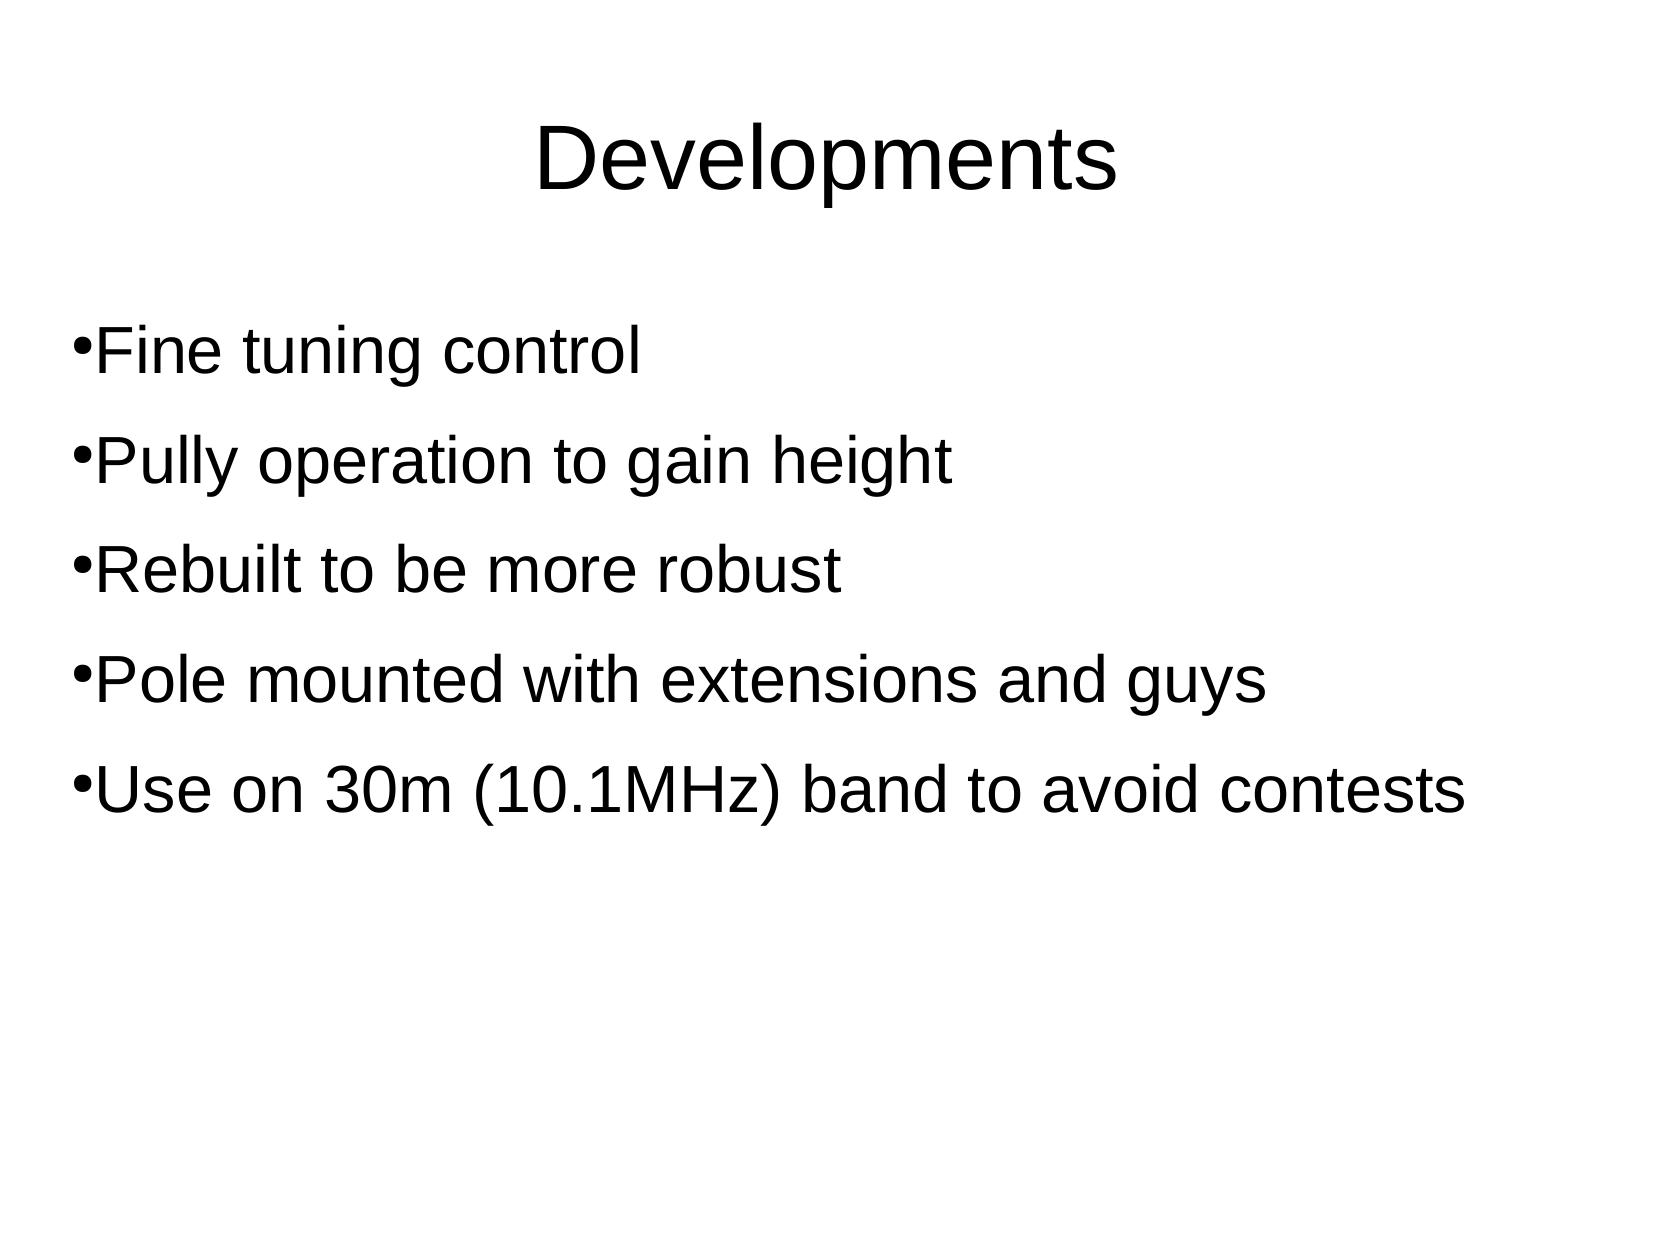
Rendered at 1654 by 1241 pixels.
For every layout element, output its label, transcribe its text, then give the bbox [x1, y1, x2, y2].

title Developments [82, 49, 1571, 257]
list Fine tuning control Pully operation to gain height Rebuilt to be more robust Pole mounted with extensions and guys Use on 30m (10.1MHz) band to avoid contests [70, 307, 1559, 1027]
